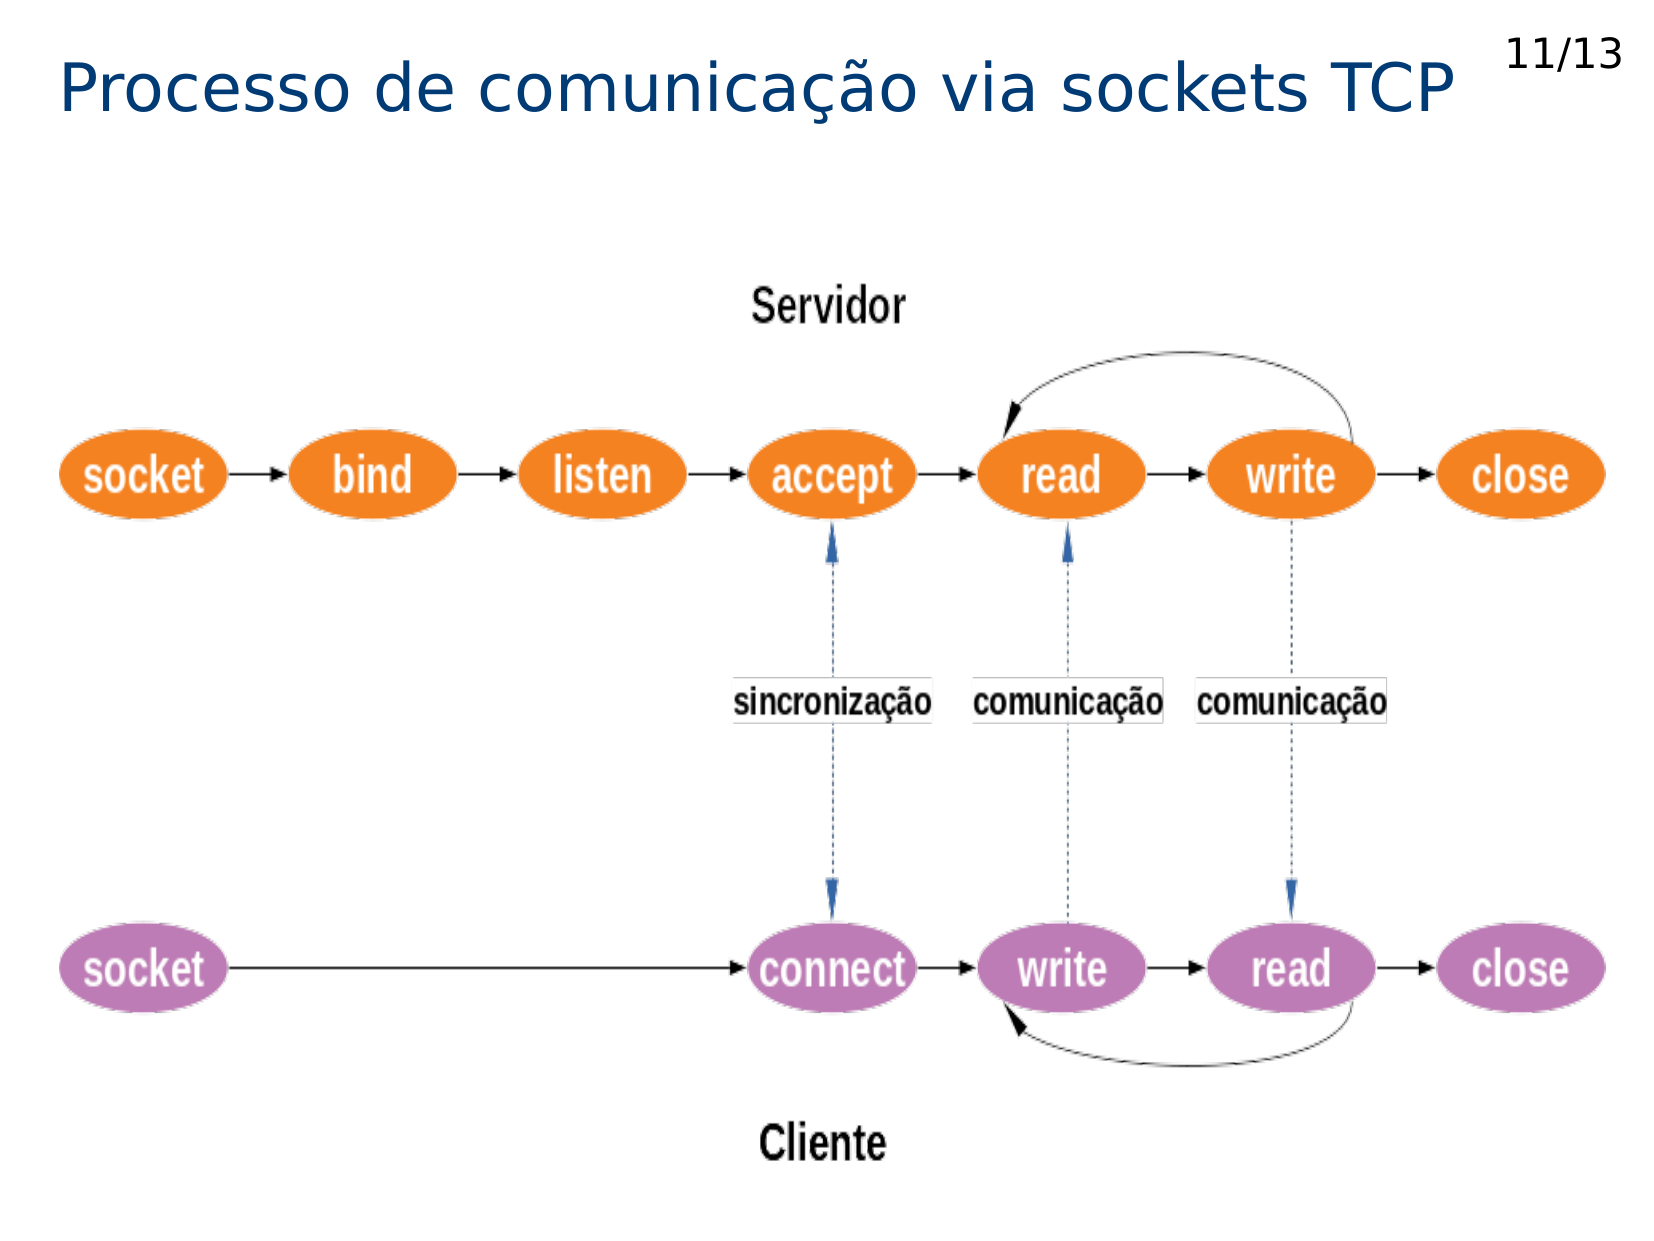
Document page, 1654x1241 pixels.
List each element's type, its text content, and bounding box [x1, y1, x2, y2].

title Processo de comunicação via sockets TCP [59, 29, 1506, 148]
picture [59, 265, 1606, 1211]
